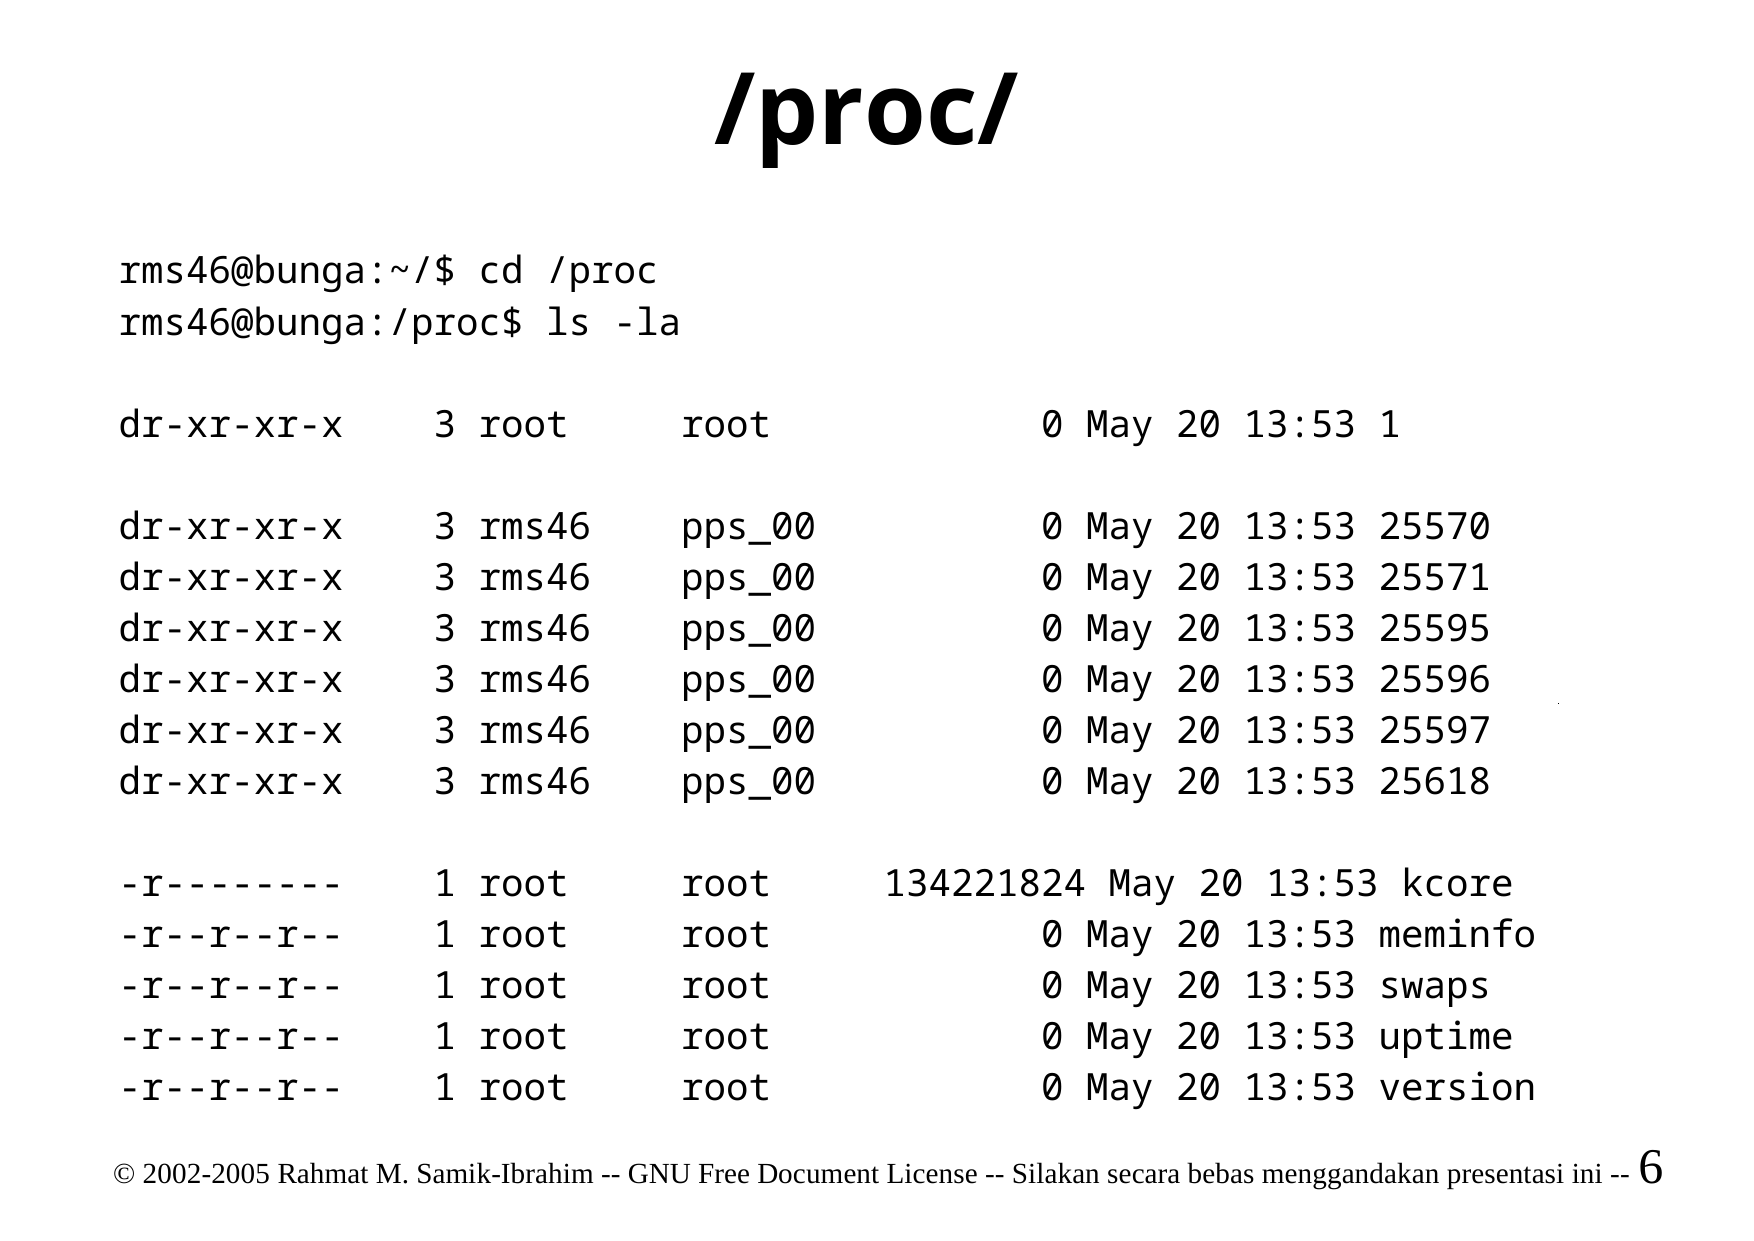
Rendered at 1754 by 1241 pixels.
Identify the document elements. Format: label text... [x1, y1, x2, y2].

text_box rms46@bunga:~/$ cd /proc rms46@bunga:/proc$ ls -la dr-xr-xr-x 3 root root 0 May 20 13:53 1 dr-xr-xr-x 3 rms46 pps_00 0 May 20 13:53 25570 dr-xr-xr-x 3 rms46 pps_00 0 May 20 13:53 25571 dr-xr-xr-x 3 rms46 pps_00 0 May 20 13:53 25595 dr-xr-xr-x 3 rms46 pps_00 0 May 20 13:53 25596 dr-xr-xr-x 3 rms46 pps_00 0 May 20 13:53 25597 dr-xr-xr-x 3 rms46 pps_00 0 May 20 13:53 25618 -r-------- 1 root root 134221824 May 20 13:53 kcore -r--r--r-- 1 root root 0 May 20 13:53 meminfo -r--r--r-- 1 root root 0 May 20 13:53 swaps -r--r--r-- 1 root root 0 May 20 13:53 uptime -r--r--r-- 1 root root 0 May 20 13:53 version [118, 244, 1559, 1010]
title /proc/ [158, 42, 1576, 170]
